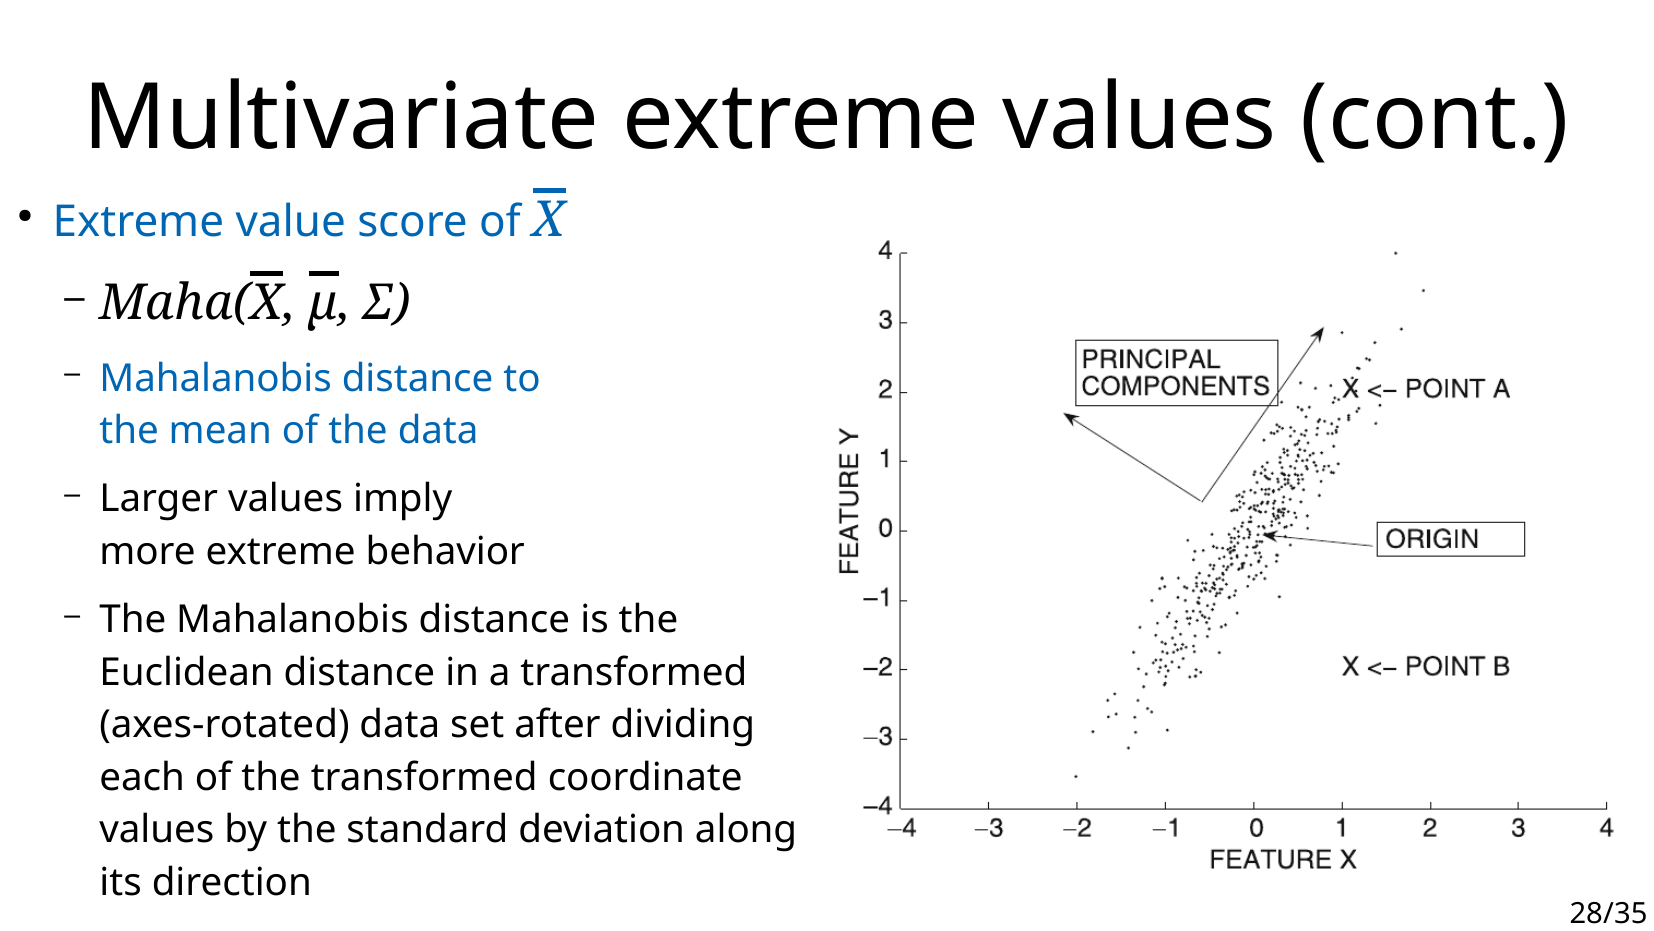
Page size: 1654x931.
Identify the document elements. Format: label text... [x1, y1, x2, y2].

picture [822, 222, 1629, 886]
list Extreme value score of X Maha(X, μ, Σ) Mahalanobis distance to the mean of the data Larger values imply more extreme behavior The Mahalanobis distance is the Euclidean distance in a transformed (axes-rotated) data set after dividing each of the transformed coordinate values by the standard deviation along its direction [5, 183, 826, 908]
title Multivariate extreme values (cont.) [82, 1, 1571, 222]
